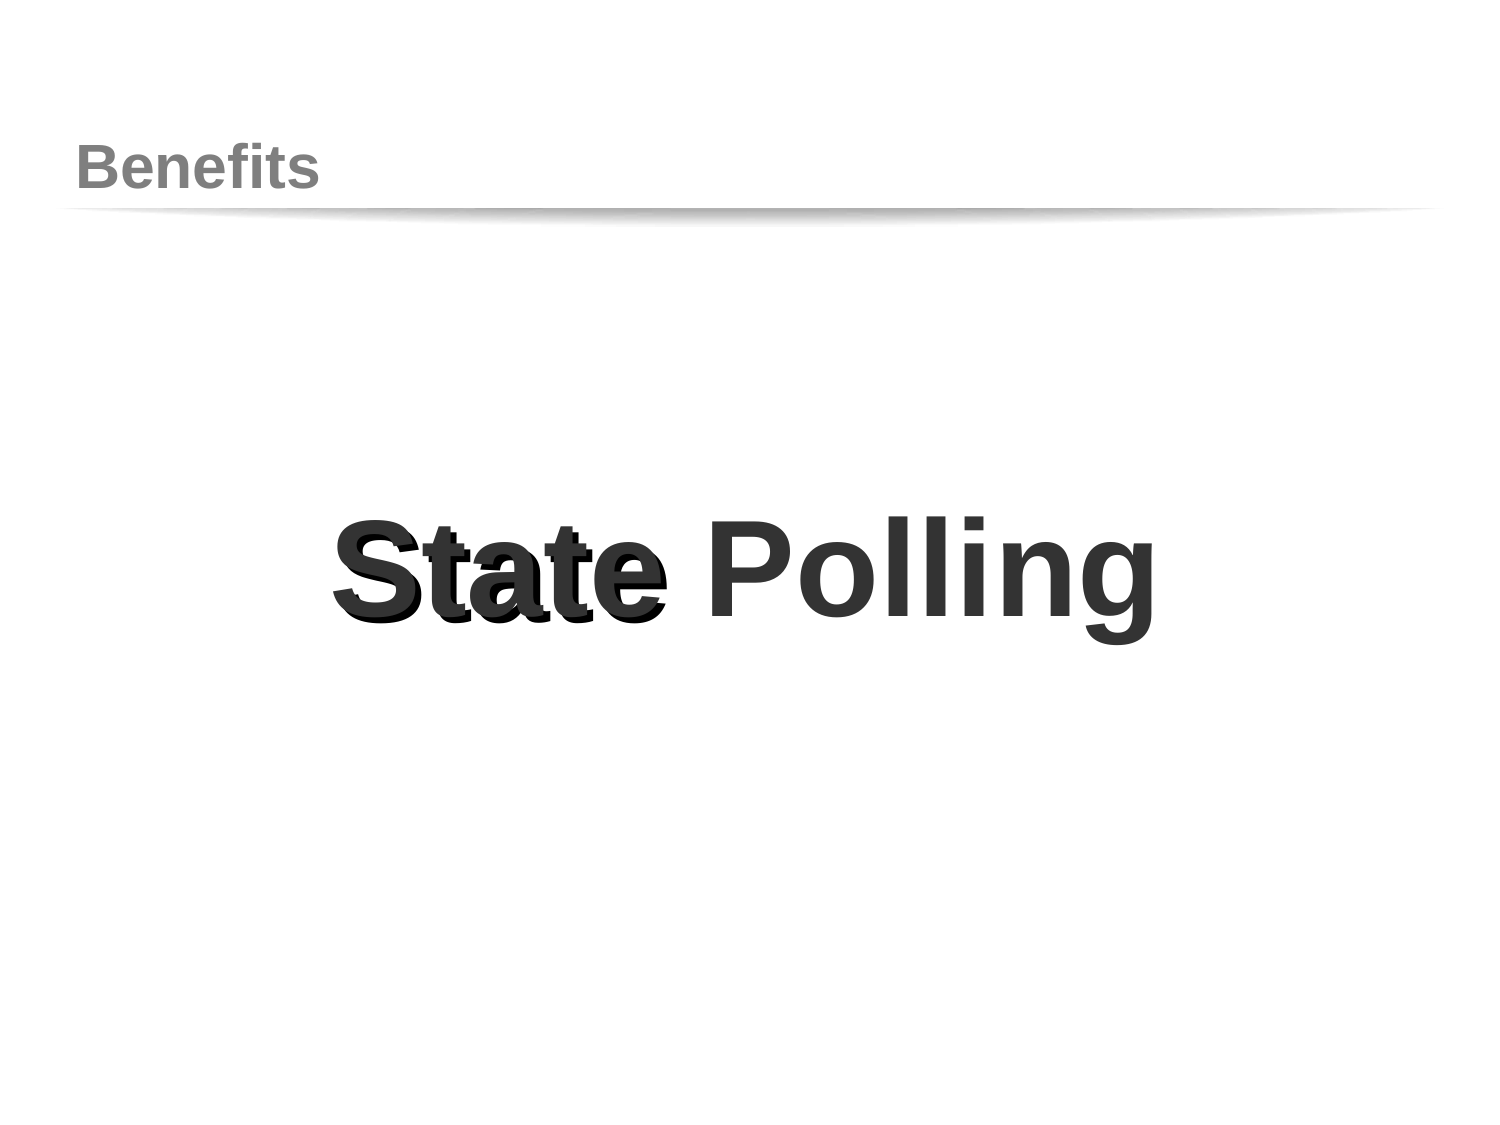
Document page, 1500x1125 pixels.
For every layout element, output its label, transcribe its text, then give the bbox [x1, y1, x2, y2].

text_box State Polling [329, 479, 1171, 646]
title Benefits [75, 71, 1426, 203]
